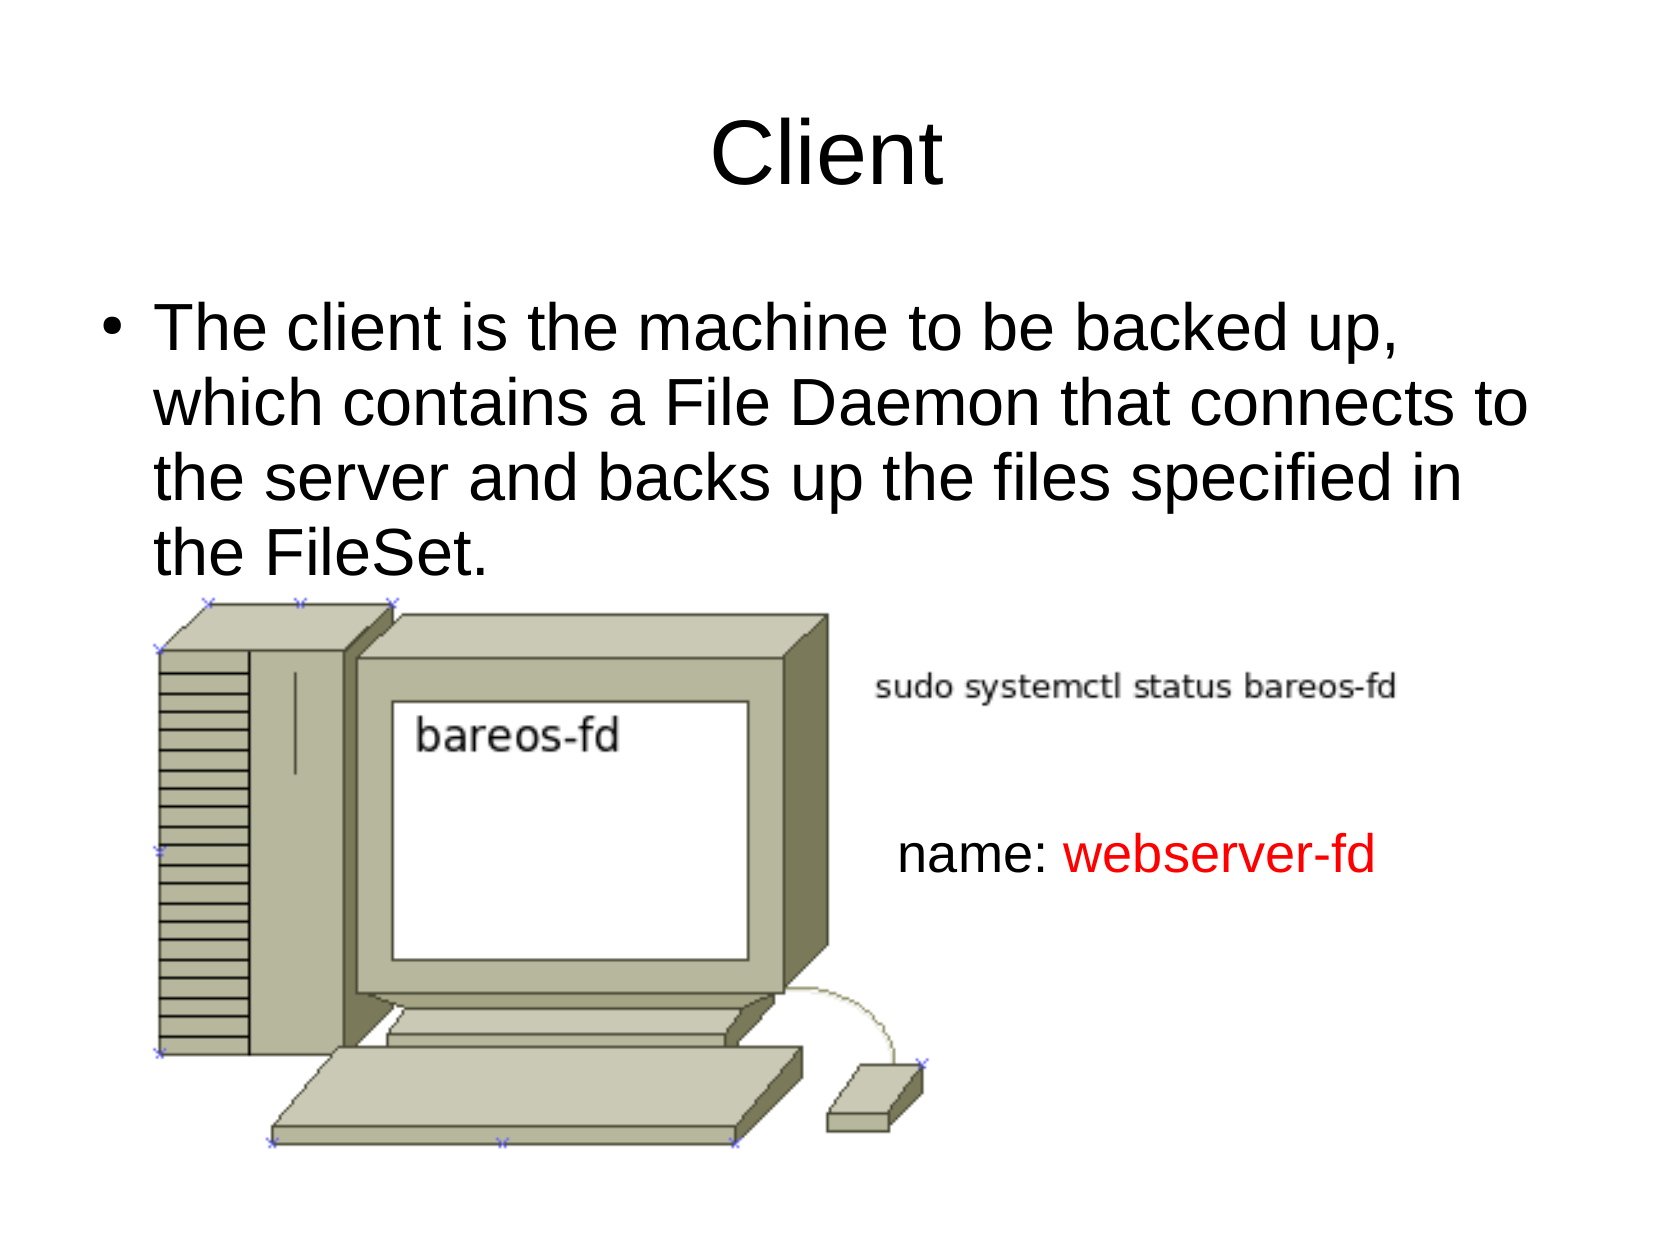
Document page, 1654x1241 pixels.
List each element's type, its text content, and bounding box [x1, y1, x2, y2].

list The client is the machine to be backed up, which contains a File Daemon that connects to the server and backs up the files specified in the FileSet. [82, 290, 1571, 1010]
title Client [82, 49, 1571, 257]
picture [126, 1010, 1441, 1241]
text_box name: webserver-fd [882, 816, 1393, 892]
